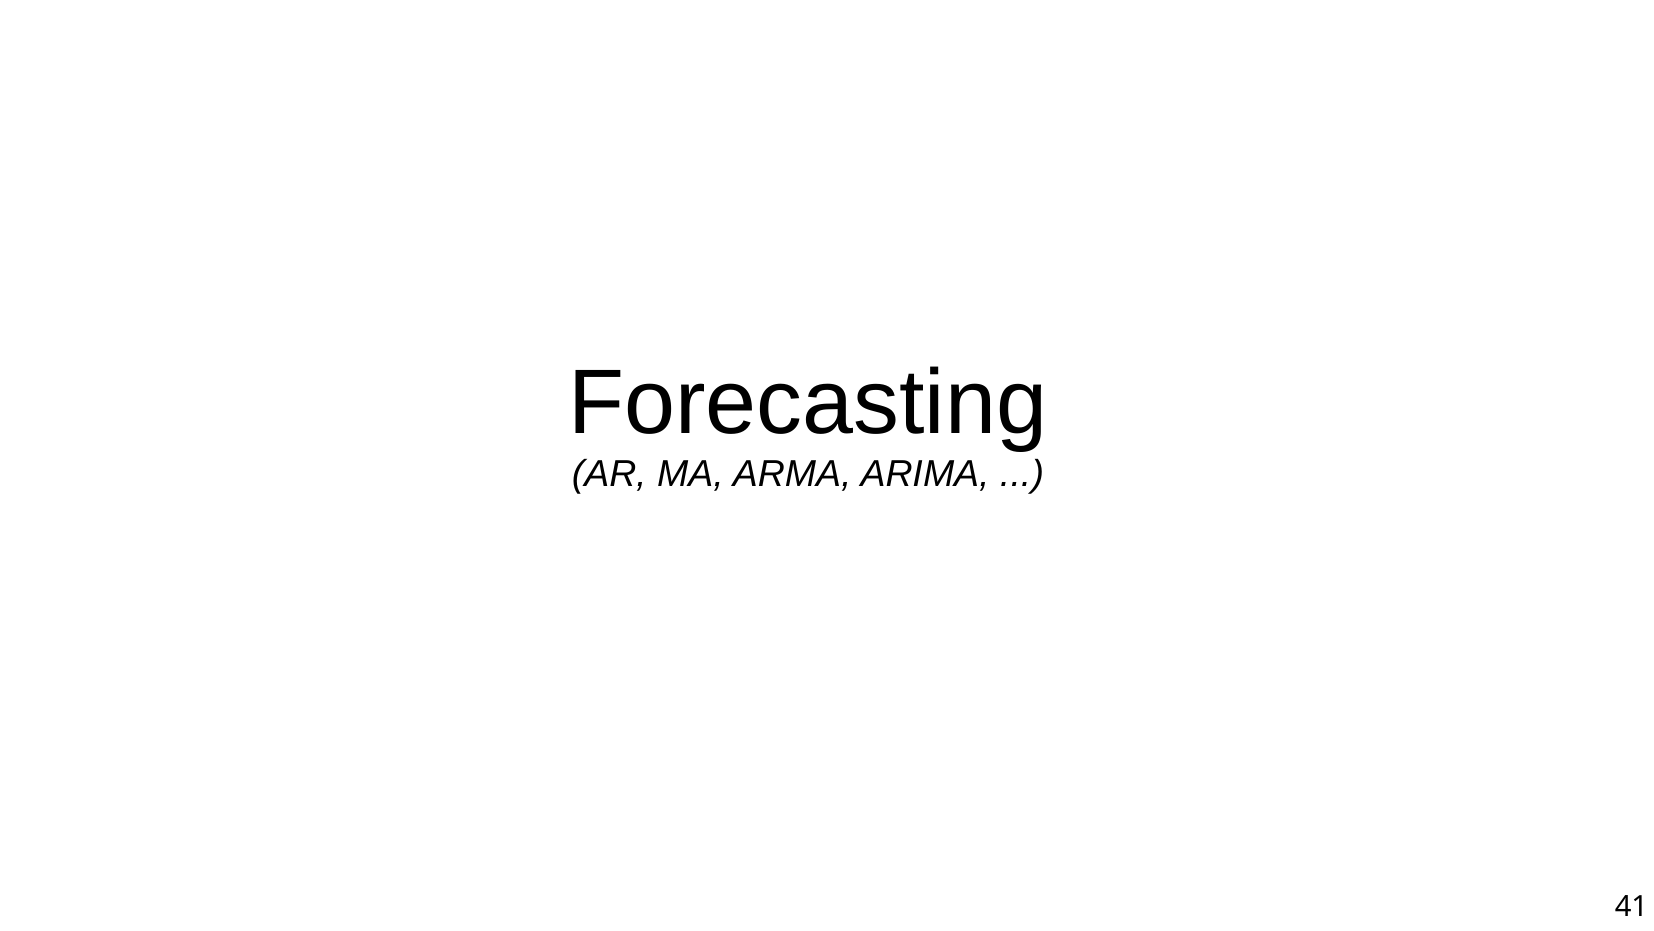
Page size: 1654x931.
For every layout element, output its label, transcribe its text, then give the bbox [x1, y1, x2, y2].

title Forecasting (AR, MA, ARMA, ARIMA, ...) [64, 344, 1553, 501]
